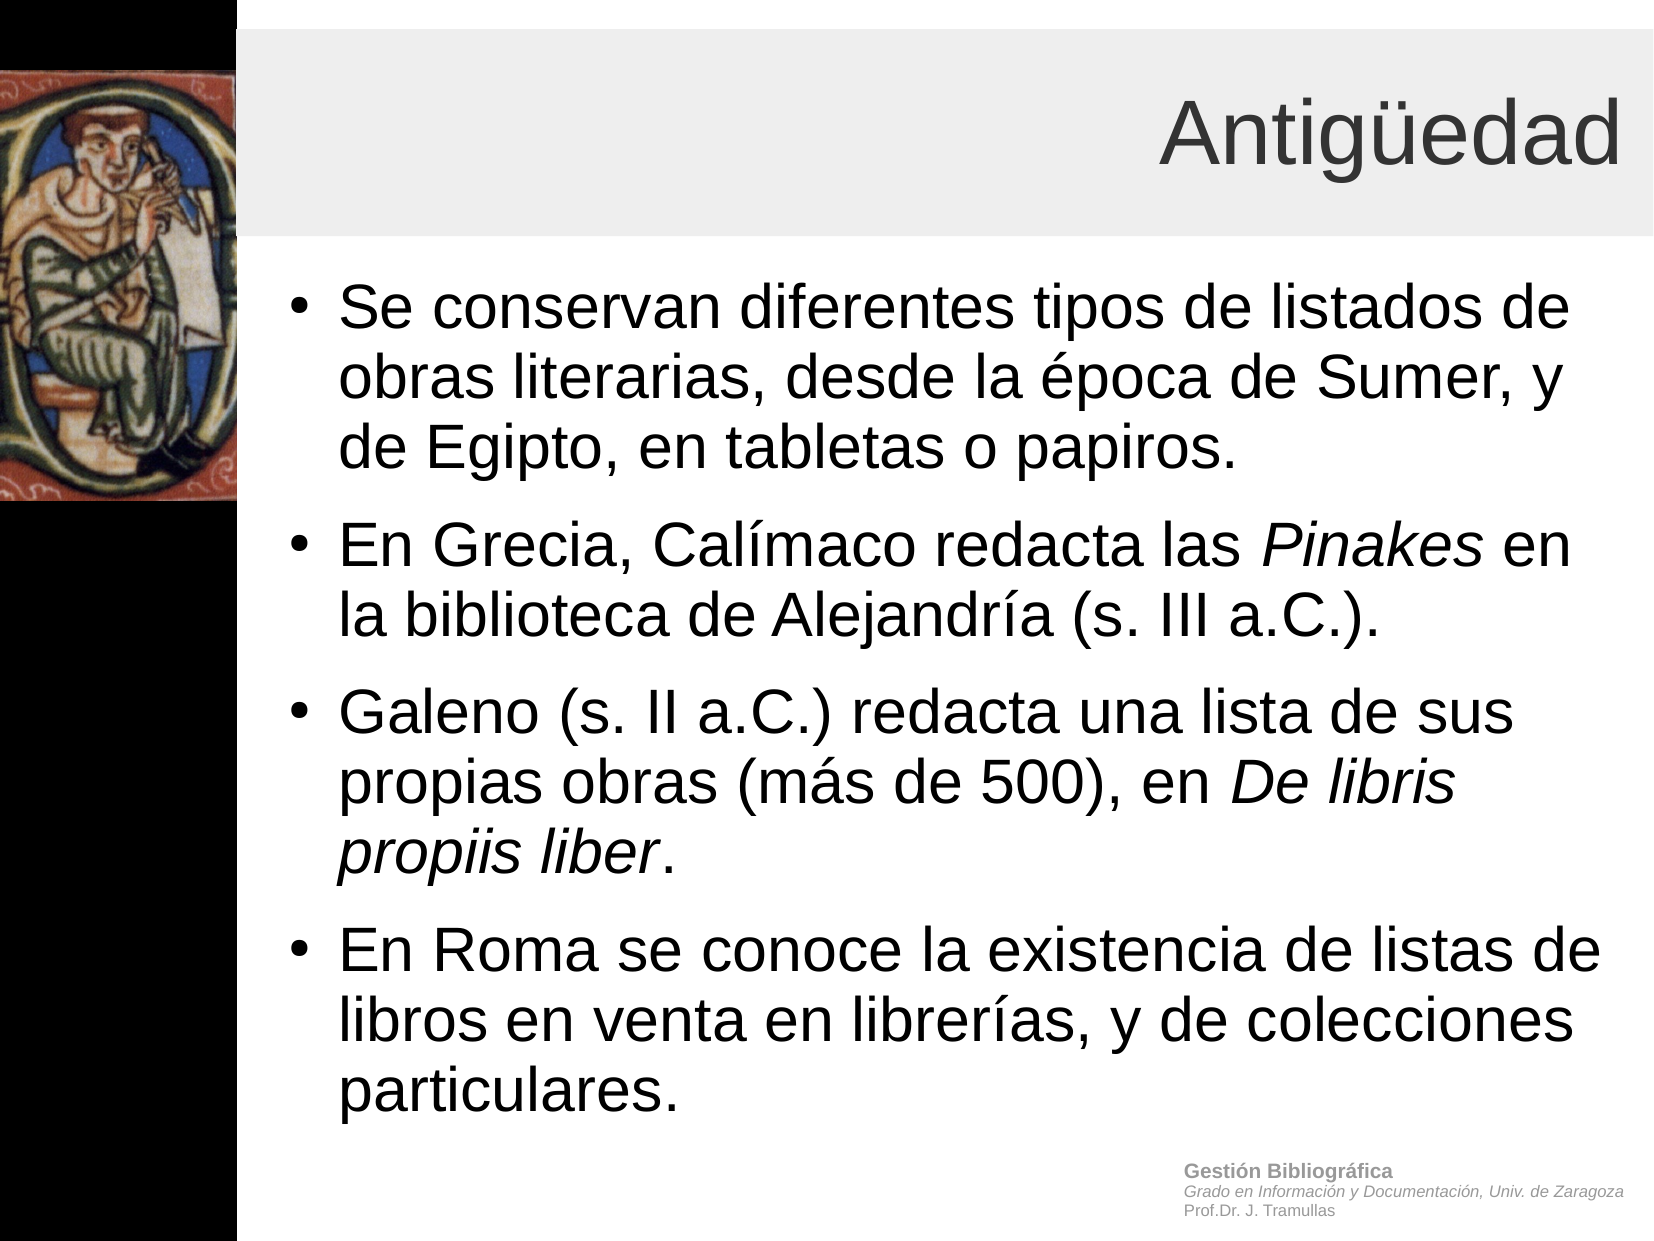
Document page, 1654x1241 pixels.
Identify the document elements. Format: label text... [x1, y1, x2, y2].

title Antigüedad [236, 29, 1654, 237]
picture [0, 70, 237, 501]
list Se conservan diferentes tipos de listados de obras literarias, desde la época de Sumer, y de Egipto, en tabletas o papiros. En Grecia, Calímaco redacta las Pinakes en la biblioteca de Alejandría (s. III a.C.). Galeno (s. II a.C.) redacta una lista de sus propias obras (más de 500), en De libris propiis liber. En Roma se conoce la existencia de listas de libros en venta en librerías, y de colecciones particulares. [271, 271, 1619, 1134]
